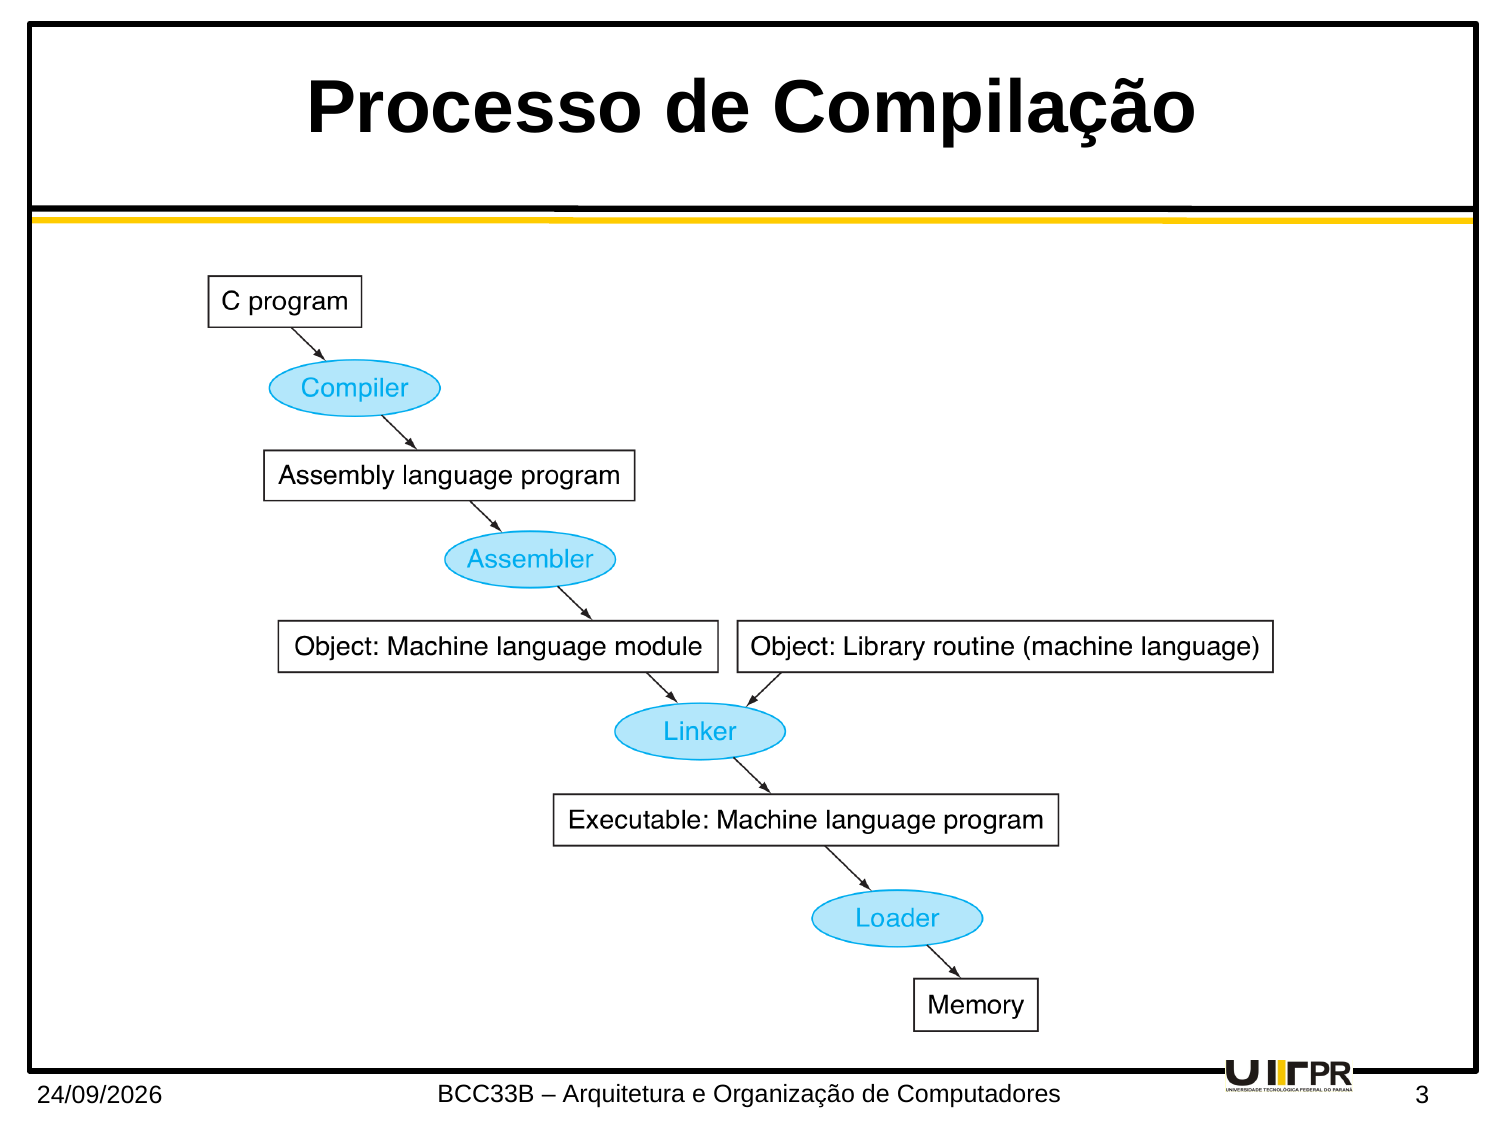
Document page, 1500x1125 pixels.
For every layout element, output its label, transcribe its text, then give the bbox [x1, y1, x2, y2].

picture [103, 240, 1397, 1092]
title Processo de Compilação [35, 11, 1469, 207]
